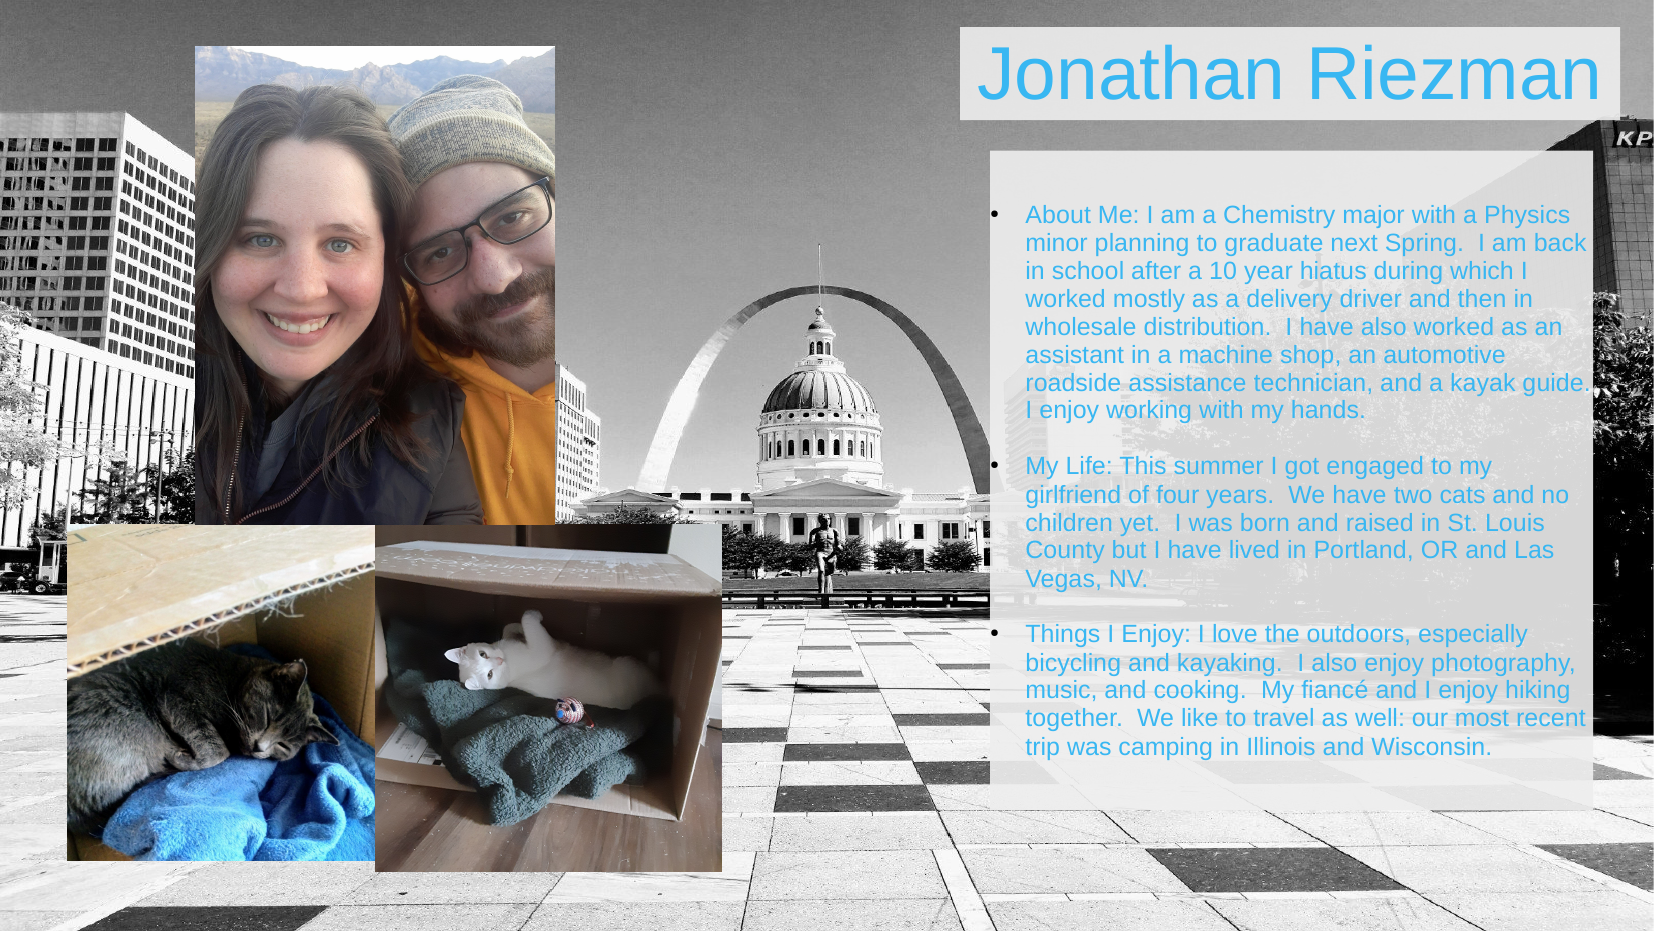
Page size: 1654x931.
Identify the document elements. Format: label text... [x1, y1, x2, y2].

subtitle About Me: I am a Chemistry major with a Physics minor planning to graduate next Spring. I am back in school after a 10 year hiatus during which I worked mostly as a delivery driver and then in wholesale distribution. I have also worked as an assistant in a machine shop, an automotive roadside assistance technician, and a kayak guide. I enjoy working with my hands. My Life: This summer I got engaged to my girlfriend of four years. We have two cats and no children yet. I was born and raised in St. Louis County but I have lived in Portland, OR and Las Vegas, NV. Things I Enjoy: I love the outdoors, especially bicycling and kayaking. I also enjoy photography, music, and cooking. My fiancé and I enjoy hiking together. We like to travel as well: our most recent trip was camping in Illinois and Wisconsin. [990, 150, 1594, 811]
picture [0, 0, 1654, 931]
title Jonathan Riezman [960, 27, 1621, 121]
